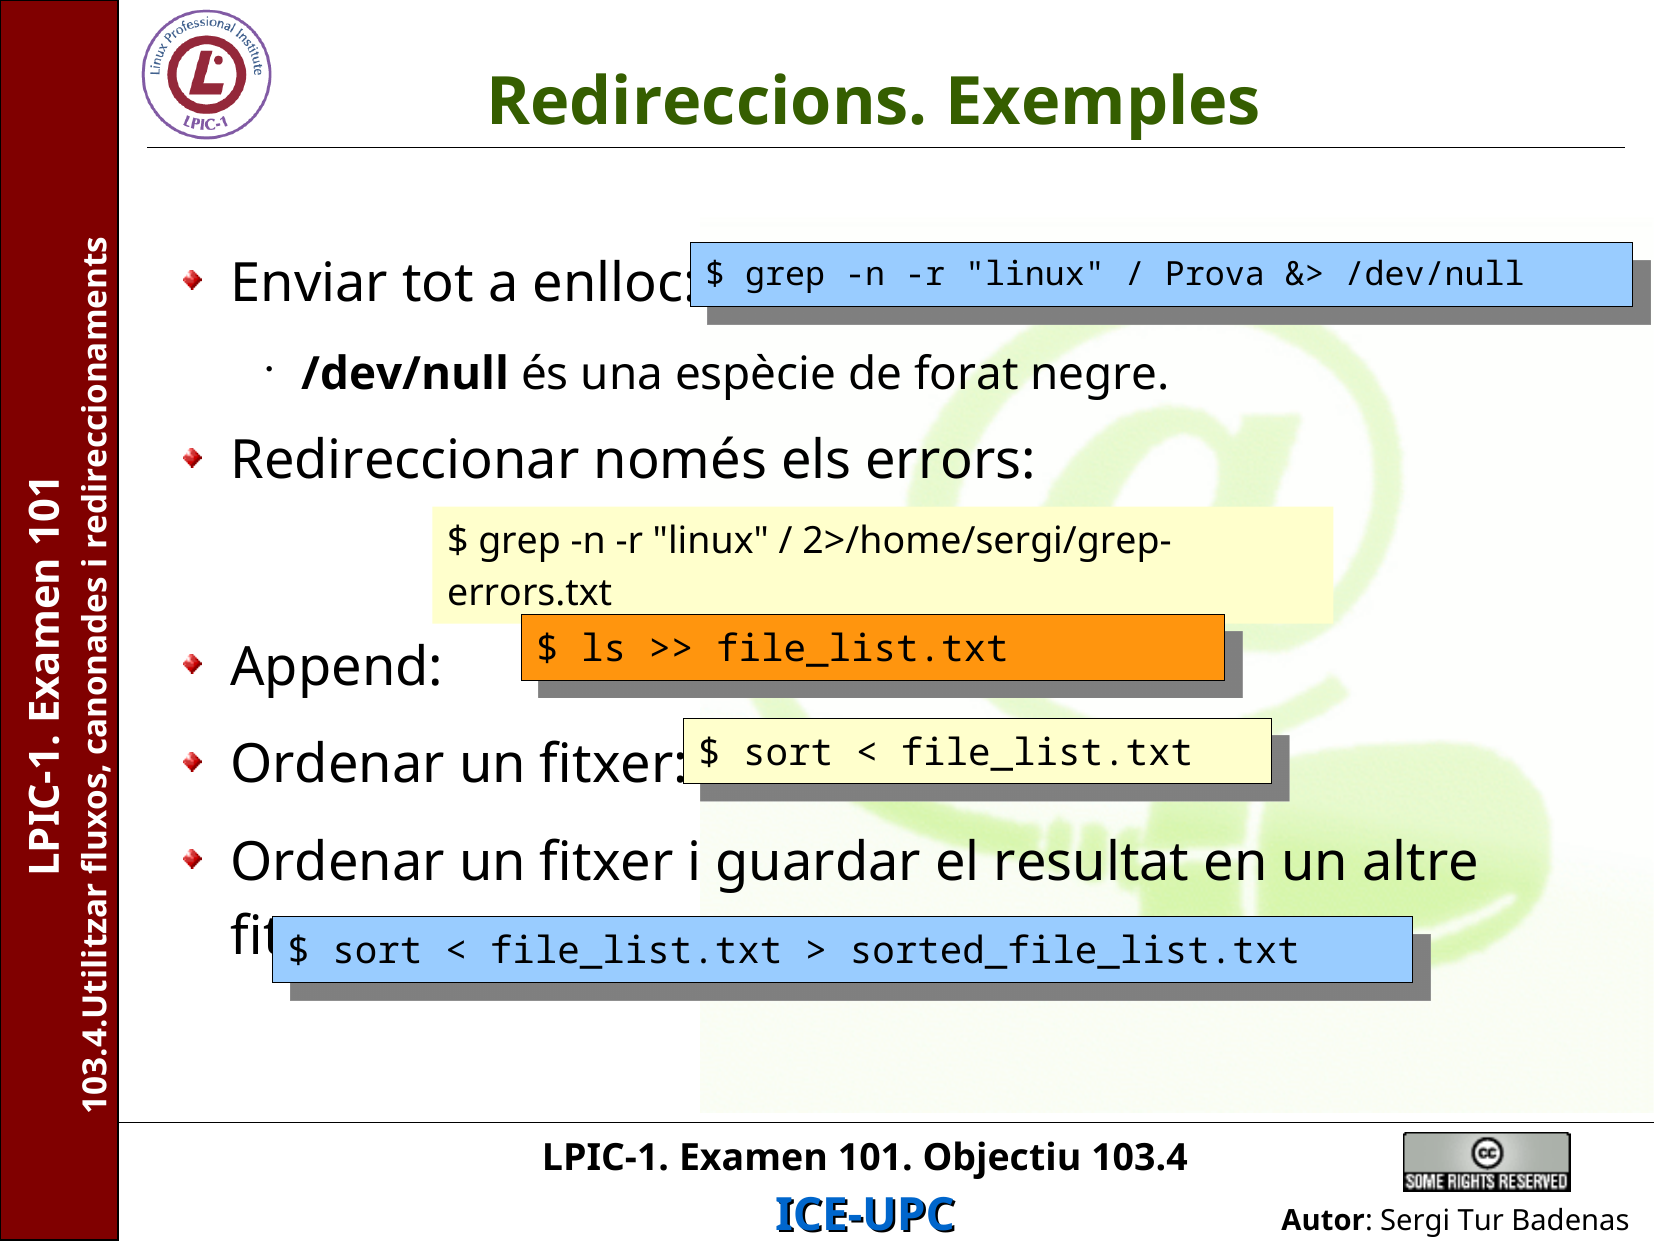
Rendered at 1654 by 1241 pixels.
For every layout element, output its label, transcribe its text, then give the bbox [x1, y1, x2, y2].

text_box $ ls >> file_list.txt [521, 614, 1225, 678]
picture [1403, 1132, 1571, 1192]
picture [135, 5, 277, 55]
list Enviar tot a enlloc: /dev/null és una espècie de forat negre. Redireccionar només els errors: Append: Ordenar un fitxer: Ordenar un fitxer i guardar el resultat en un altre fitxer [88, 242, 1577, 1078]
text_box $ sort < file_list.txt > sorted_file_list.txt [272, 916, 1413, 969]
text_box $ sort < file_list.txt [683, 718, 1272, 771]
title Redireccions. Exemples [129, 55, 1619, 142]
text_box $ grep -n -r "linux" / Prova &> /dev/null [690, 242, 1633, 307]
picture [700, 217, 1654, 1113]
text_box $ grep -n -r "linux" / 2>/home/sergi/grep-errors.txt [432, 506, 1334, 571]
